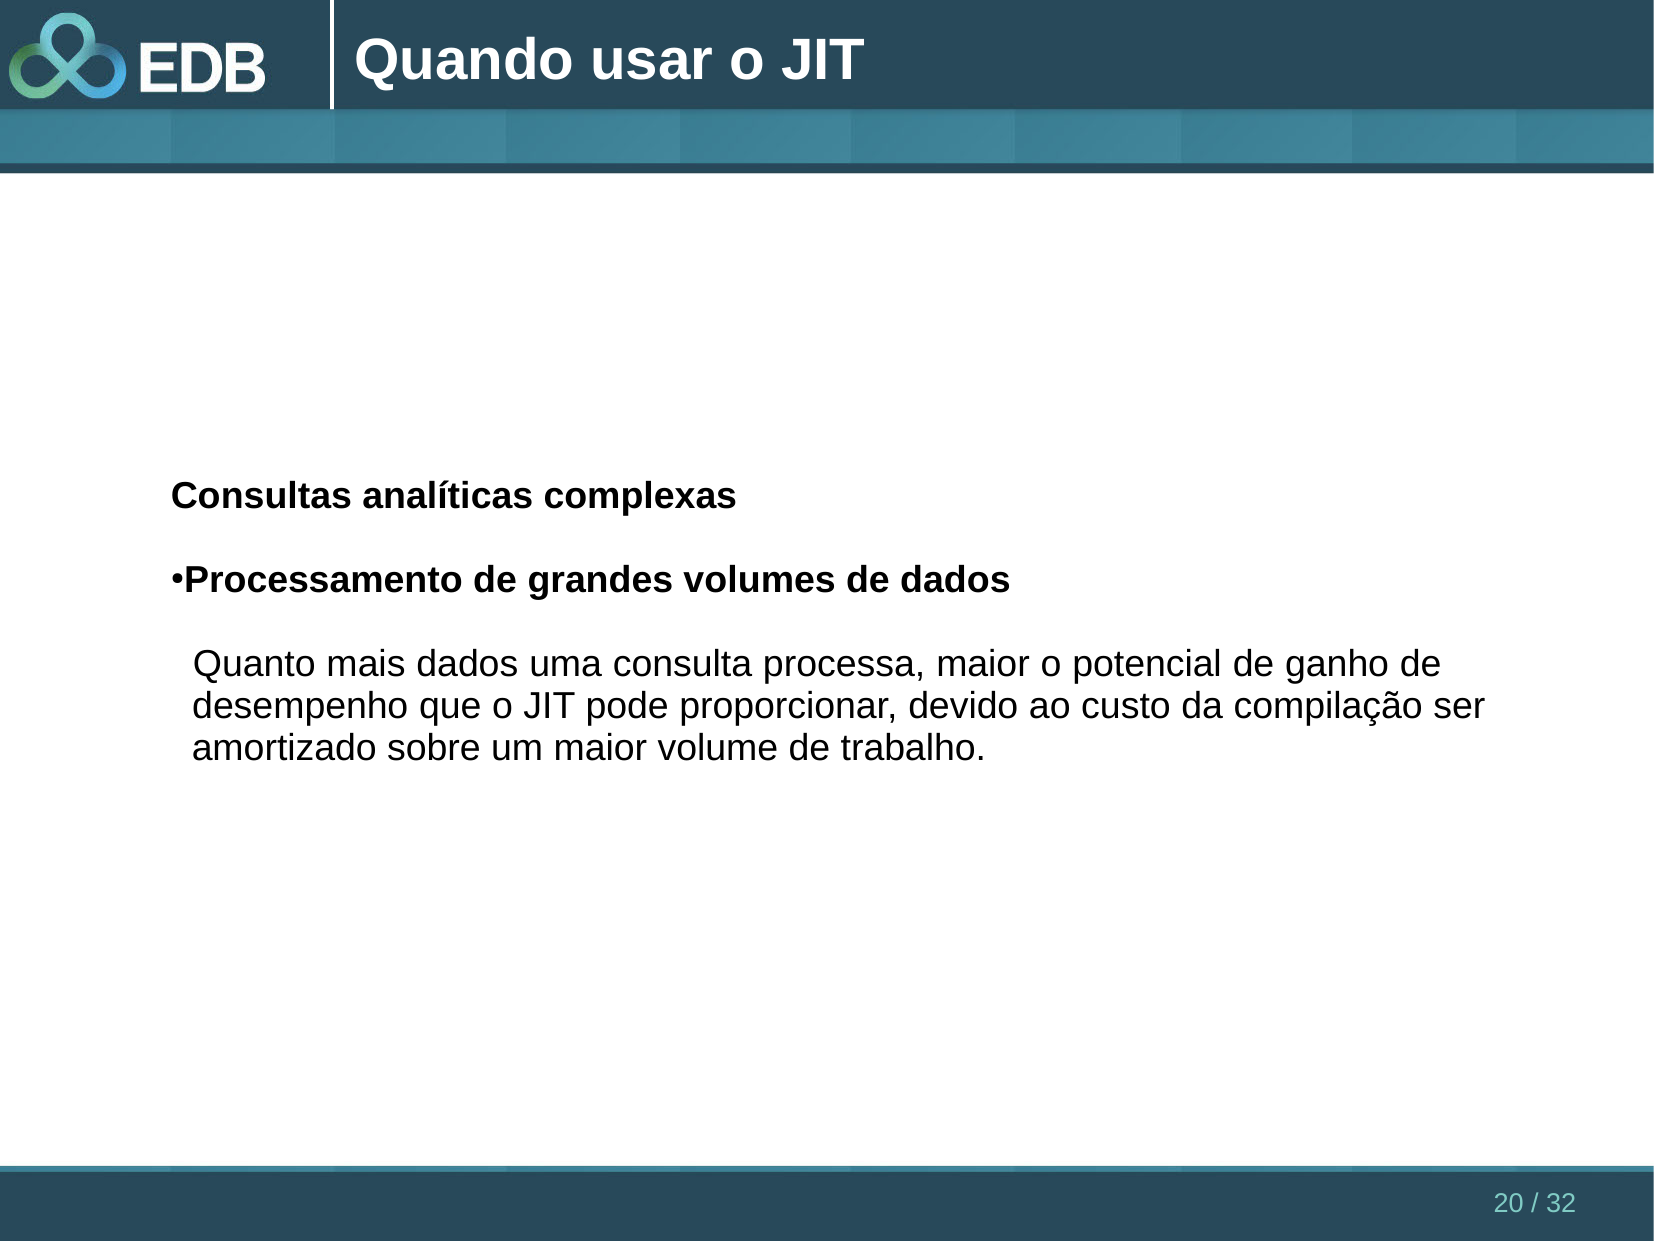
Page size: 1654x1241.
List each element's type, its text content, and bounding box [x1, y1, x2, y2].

picture [0, 0, 1654, 1241]
text_box Consultas analíticas complexas Processamento de grandes volumes de dados Quanto mais dados uma consulta processa, maior o potencial de ganho de desempenho que o JIT pode proporcionar, devido ao custo da compilação ser amortizado sobre um maior volume de trabalho. [156, 467, 1501, 777]
title Quando usar o JIT [354, 26, 1595, 92]
